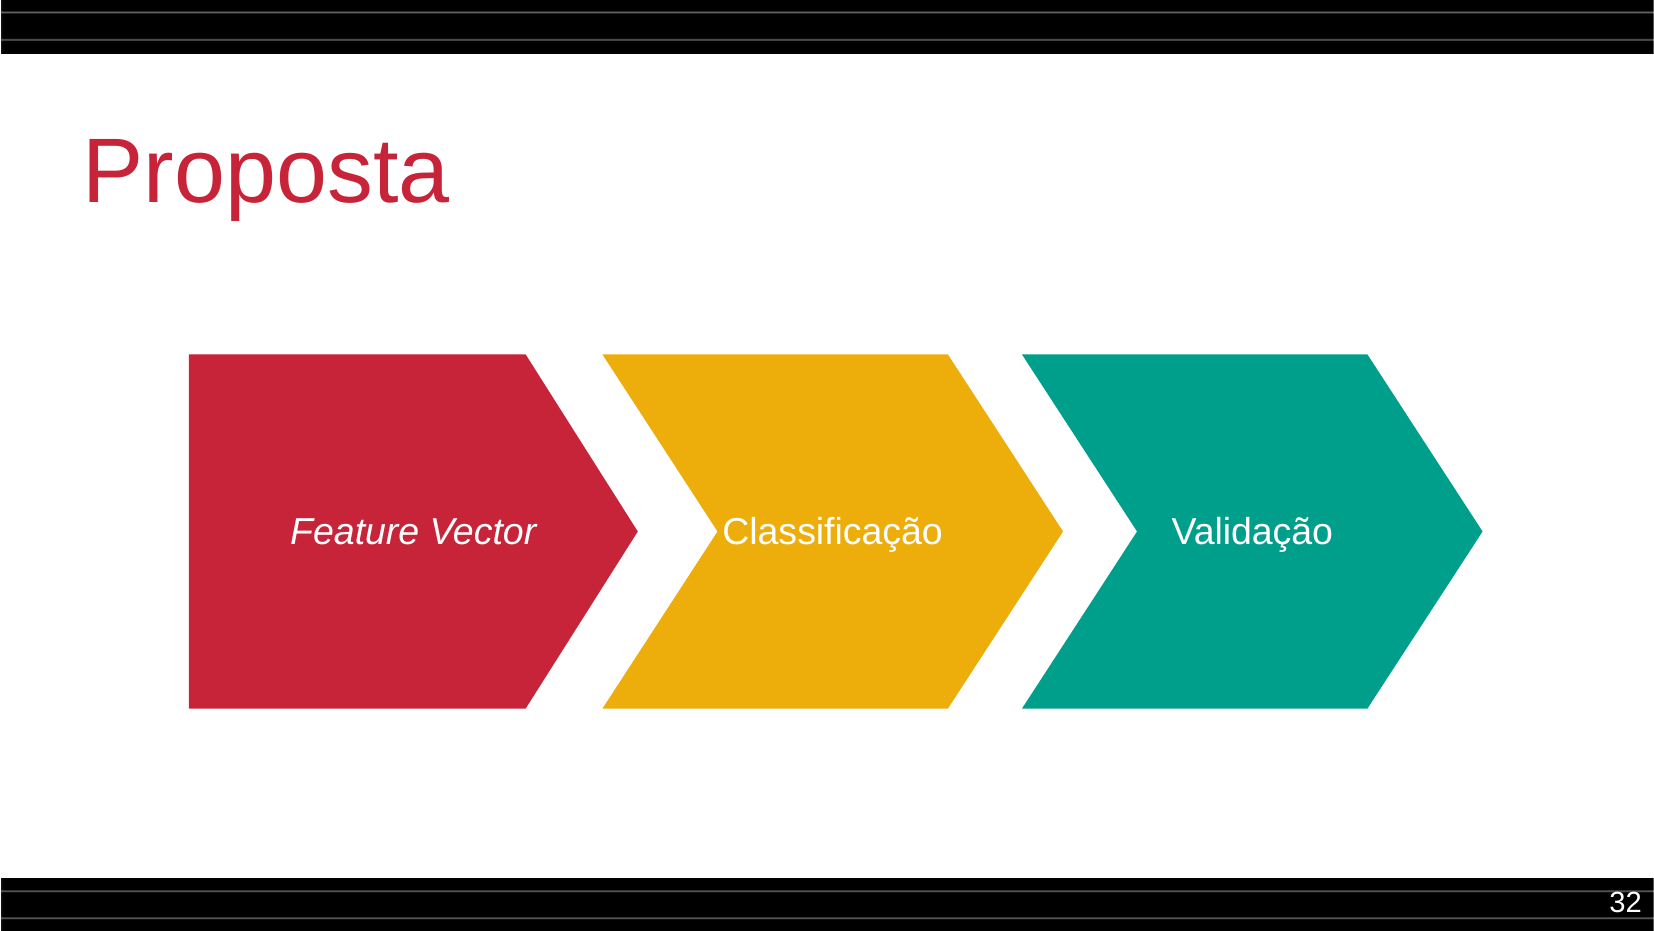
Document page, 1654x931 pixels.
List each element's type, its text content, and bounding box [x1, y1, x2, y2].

picture [1, 0, 1654, 54]
title Proposta [82, 92, 1571, 249]
text_box Feature Vector [188, 354, 638, 709]
text_box Classificação [602, 354, 1064, 709]
picture [1, 878, 1654, 931]
text_box Validação [1021, 354, 1483, 709]
